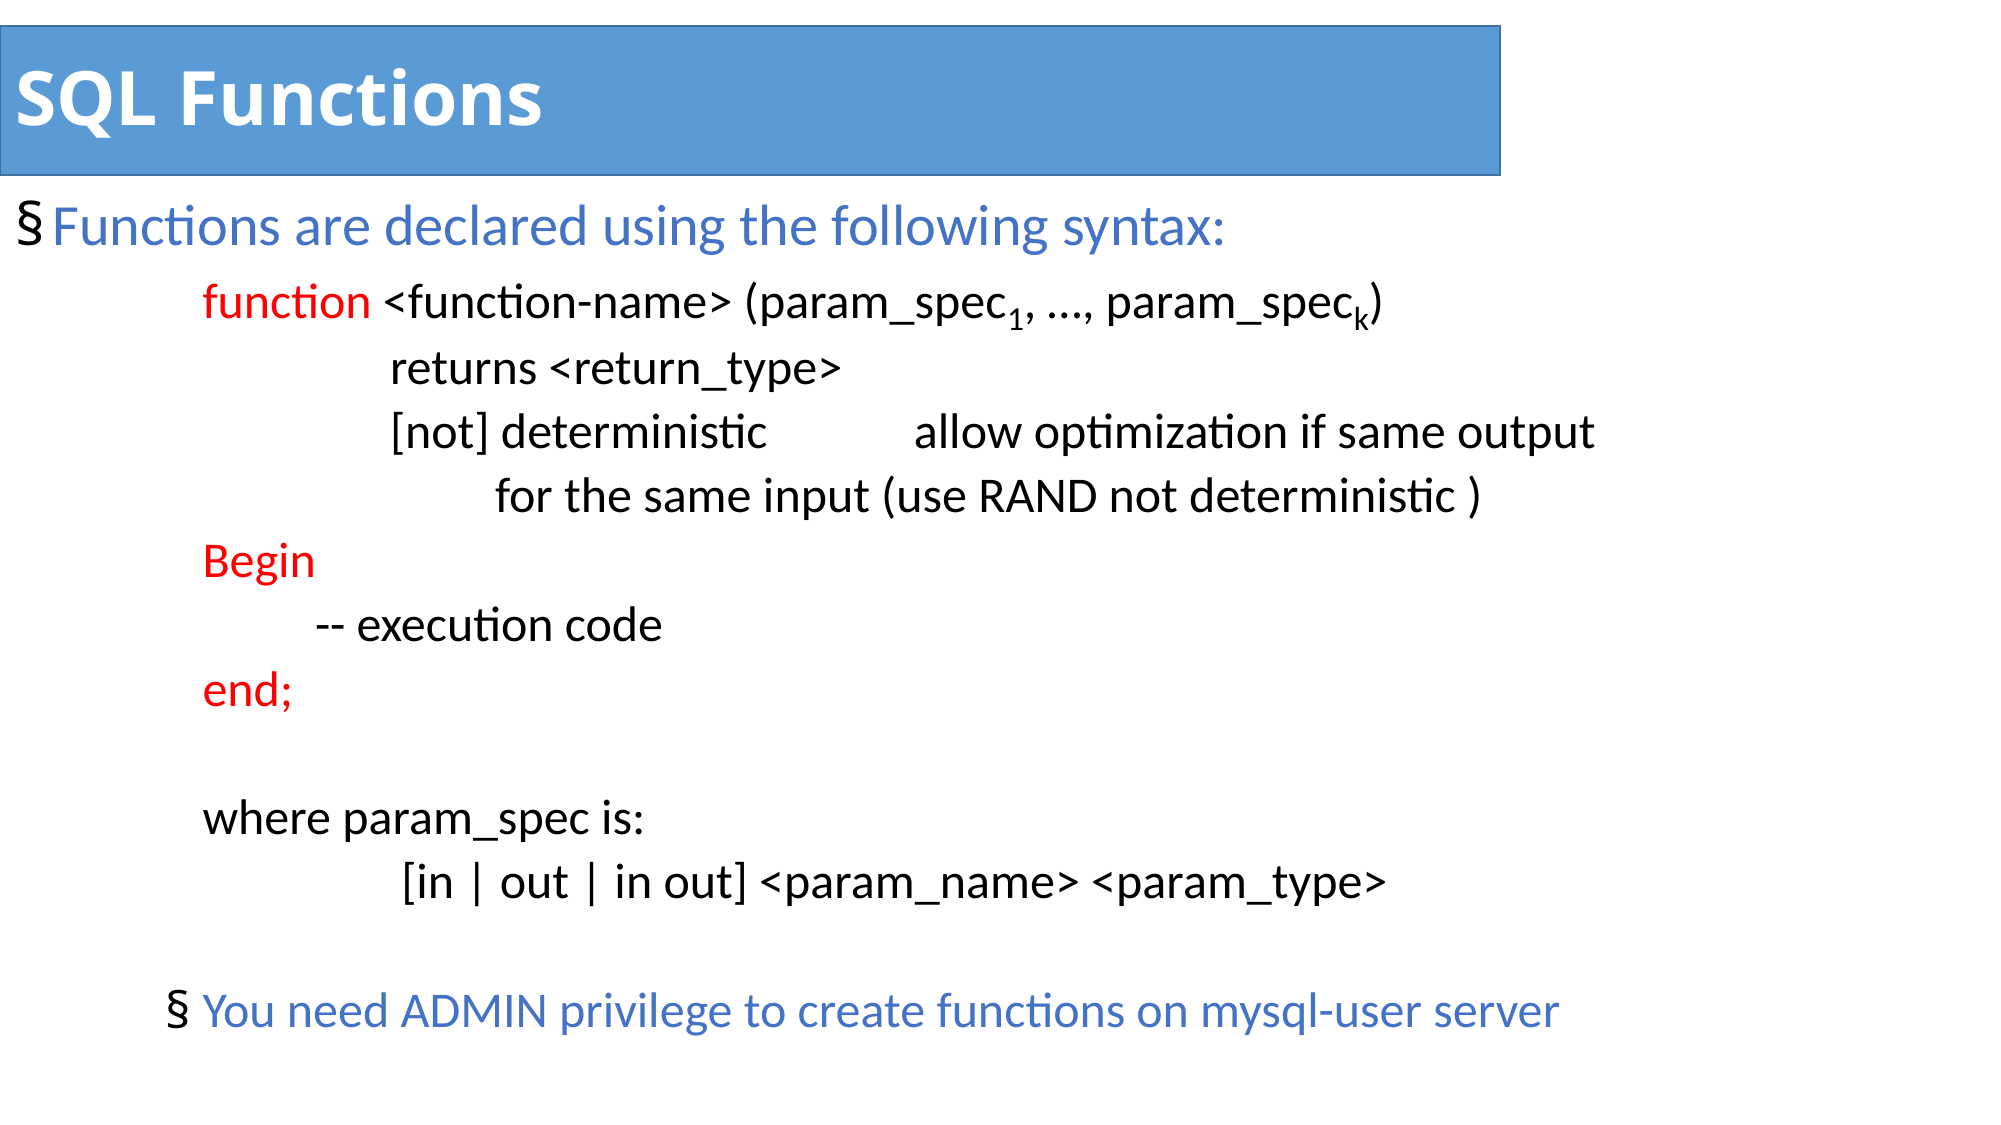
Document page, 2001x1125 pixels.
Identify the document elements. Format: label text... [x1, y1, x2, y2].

title SQL Functions [0, 26, 1501, 176]
text_box Functions are declared using the following syntax: function <function-name> (param_spec1, …, param_speck) returns <return_type> [not] deterministic allow optimization if same output for the same input (use RAND not deterministic ) Begin -- execution code end; where param_spec is: [in | out | in out] <param_name> <param_type> You need ADMIN privilege to create functions on mysql-user server [0, 187, 1951, 1115]
